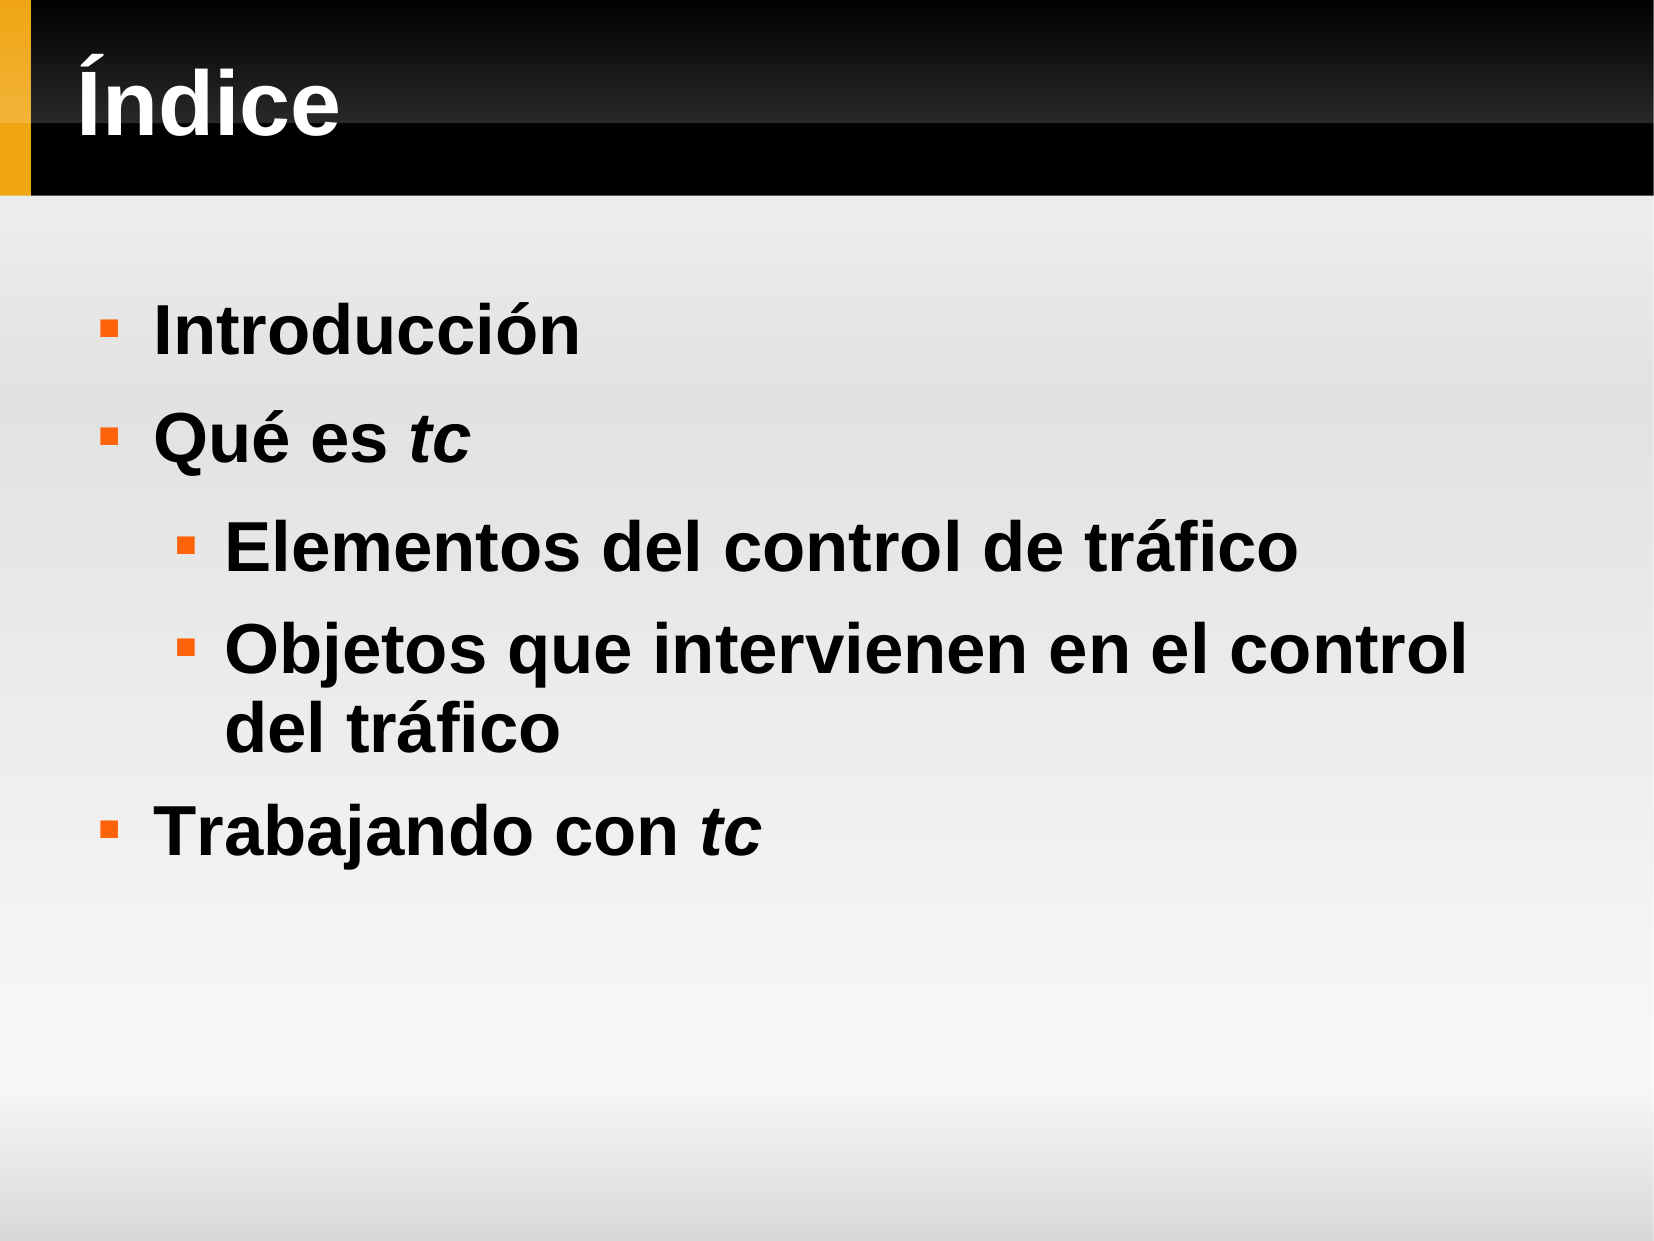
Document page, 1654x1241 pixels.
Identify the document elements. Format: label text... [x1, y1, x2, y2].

list Introducción Qué es tc Elementos del control de tráfico Objetos que intervienen en el control del tráfico Trabajando con tc [82, 290, 1571, 1109]
picture [0, 0, 1654, 1241]
title Índice [76, 0, 1565, 208]
